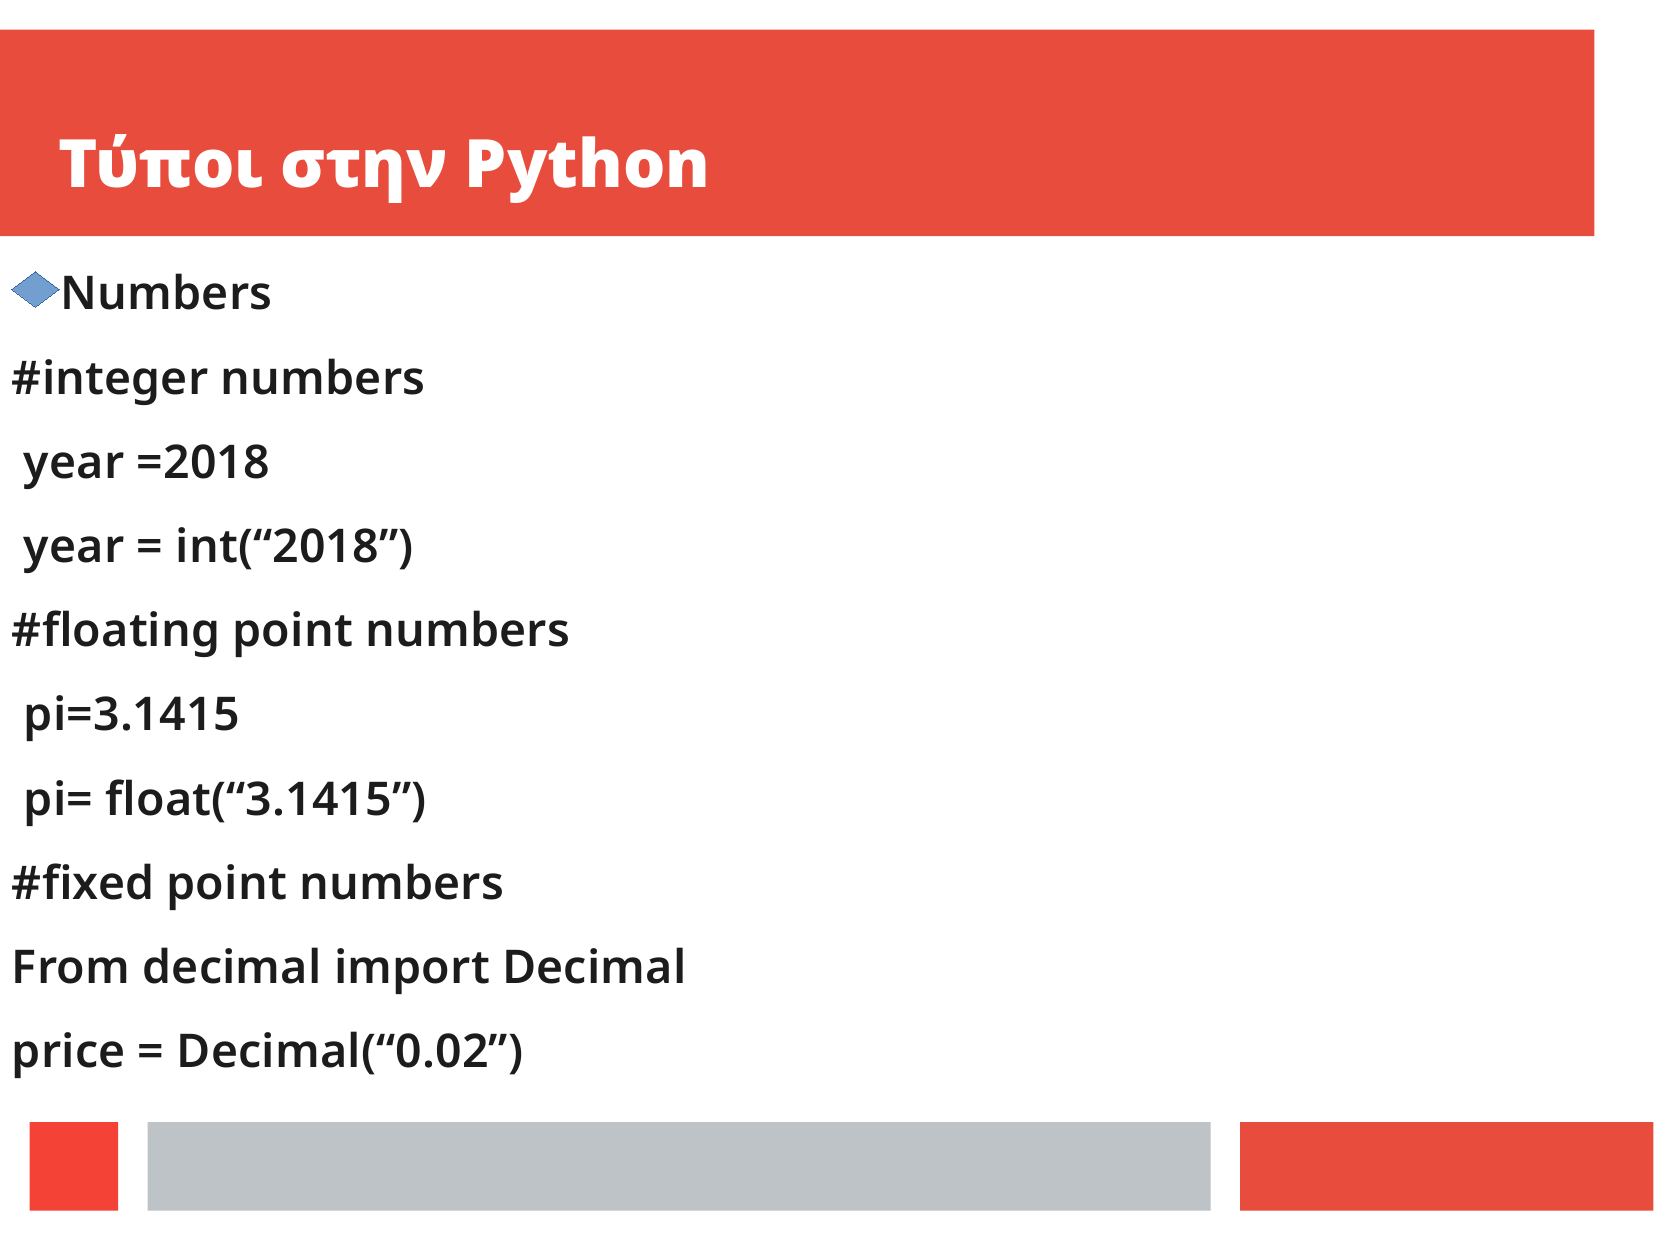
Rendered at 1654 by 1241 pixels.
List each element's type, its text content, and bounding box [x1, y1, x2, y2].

title Τύποι στην Python [59, 59, 1595, 207]
list Numbers #integer numbers year =2018 year = int(“2018”) #floating point numbers pi=3.1415 pi= float(“3.1415”) #fixed point numbers From decimal import Decimal price = Decimal(“0.02”) [11, 259, 1607, 1087]
text_box [11, 271, 60, 308]
